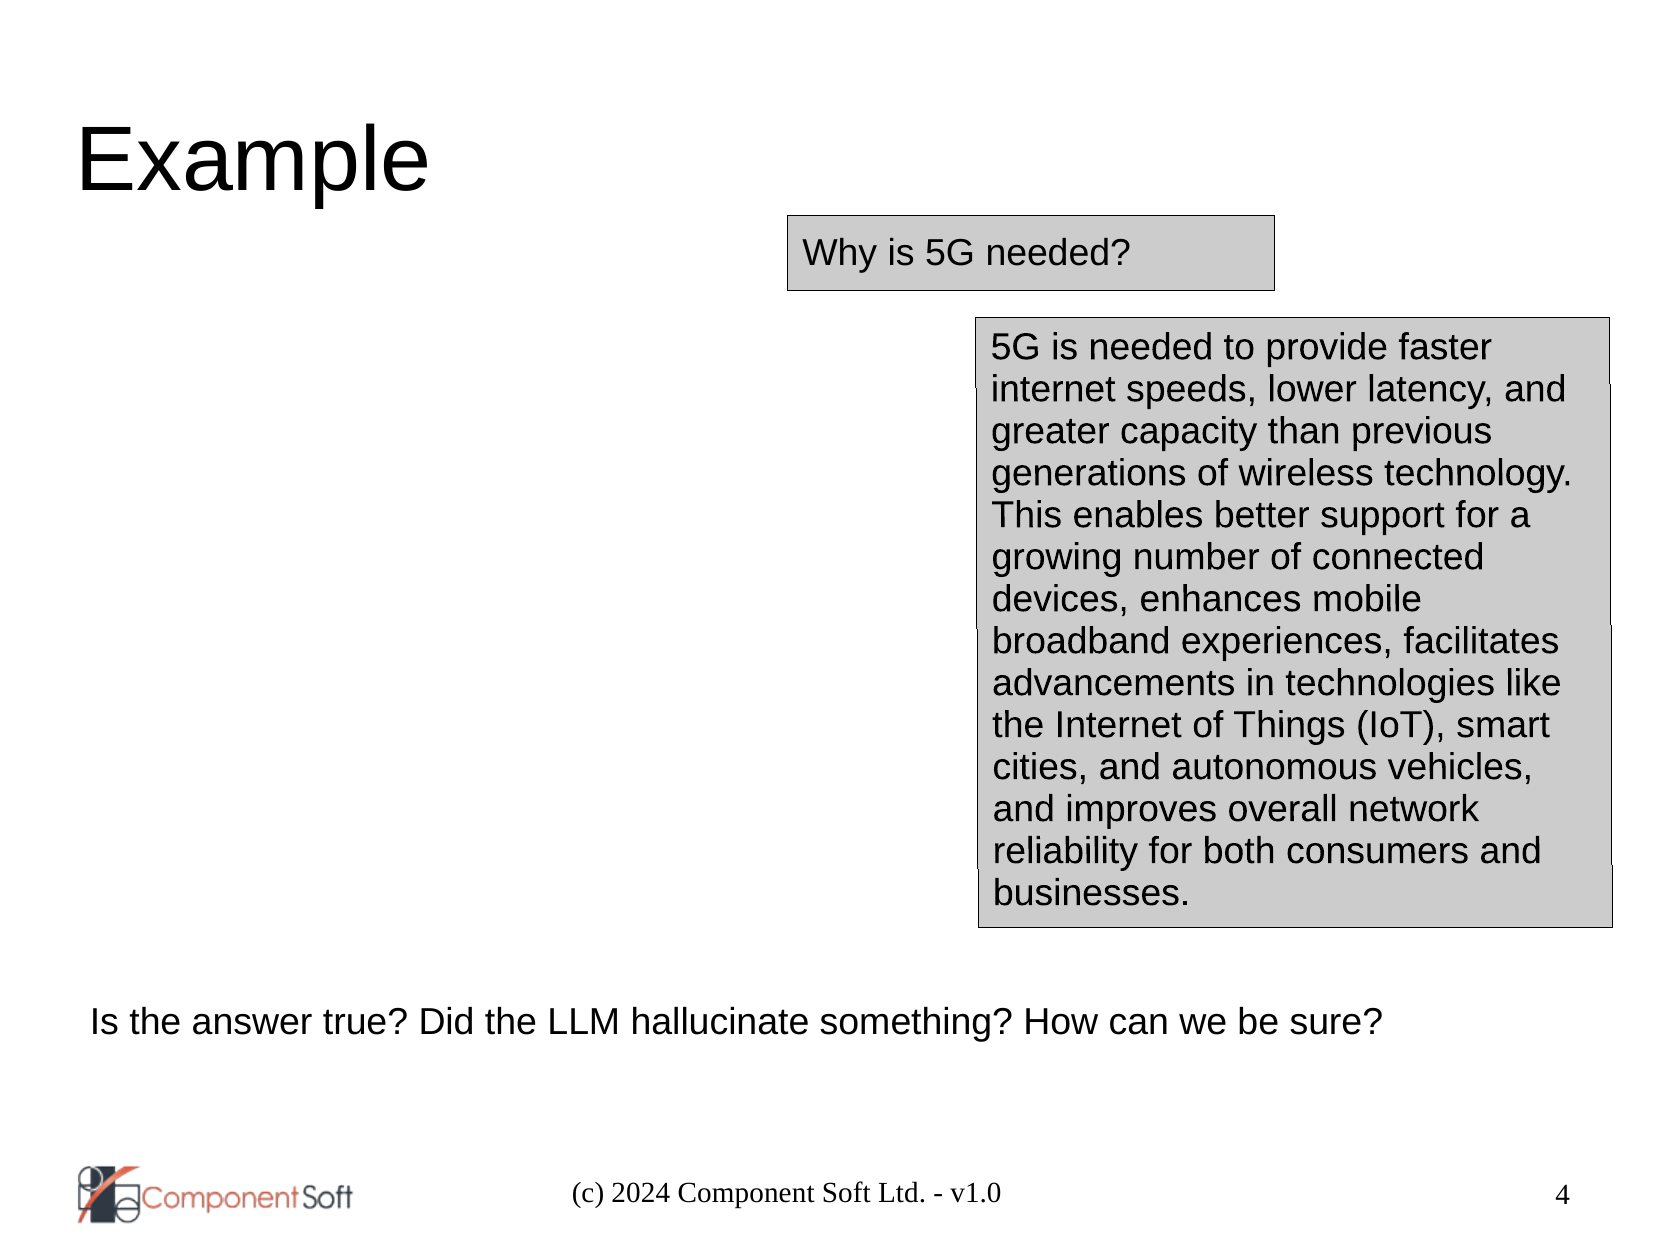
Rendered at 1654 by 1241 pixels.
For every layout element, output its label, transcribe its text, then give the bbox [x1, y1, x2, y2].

picture [75, 1162, 357, 1227]
text_box Is the answer true? Did the LLM hallucinate something? How can we be sure? [75, 993, 1402, 1051]
title Example [75, 55, 1563, 263]
text_box Why is 5G needed? [787, 215, 1275, 291]
text_box 5G is needed to provide faster internet speeds, lower latency, and greater capacity than previous generations of wireless technology. This enables better support for a growing number of connected devices, enhances mobile broadband experiences, facilitates advancements in technologies like the Internet of Things (IoT), smart cities, and autonomous vehicles, and improves overall network reliability for both consumers and businesses. [975, 317, 1613, 928]
